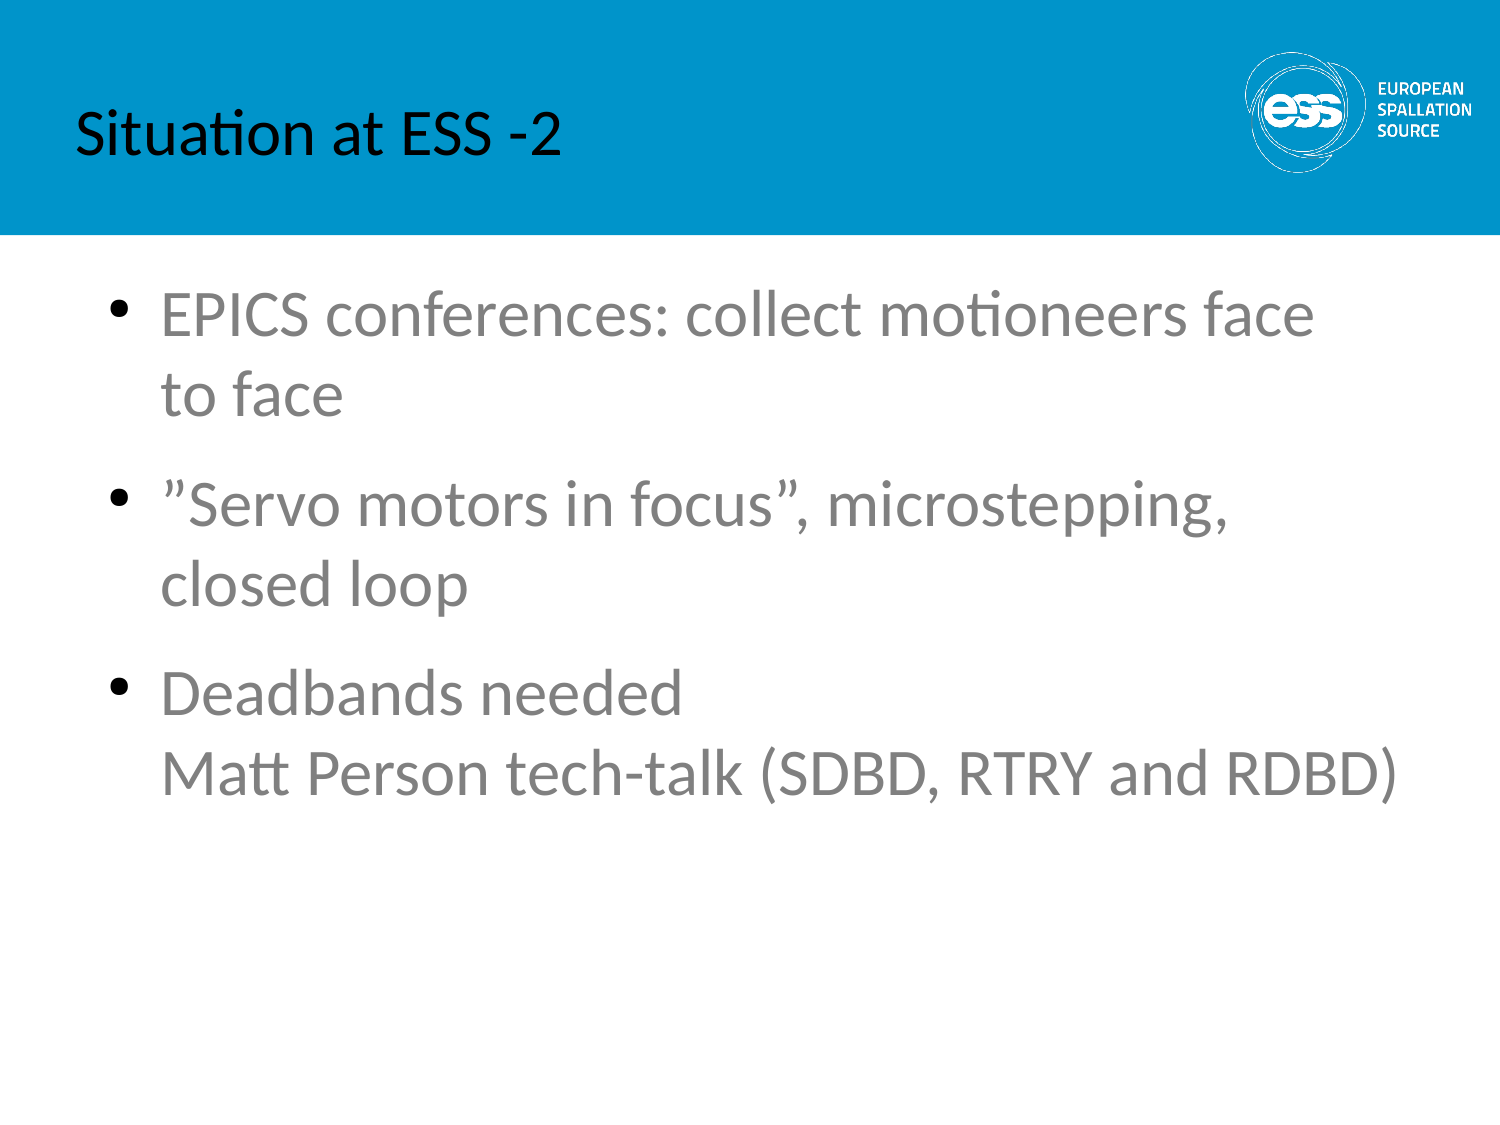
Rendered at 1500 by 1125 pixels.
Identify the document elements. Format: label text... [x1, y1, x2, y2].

picture [1454, 83, 1458, 94]
picture [1379, 83, 1385, 94]
picture [1409, 104, 1415, 115]
picture [1398, 109, 1406, 115]
picture [1400, 83, 1407, 94]
picture [1389, 104, 1393, 115]
picture [1443, 86, 1450, 93]
picture [1436, 104, 1444, 115]
picture [1432, 125, 1438, 136]
picture [1264, 94, 1342, 127]
title Situation at ESS -2 [75, 45, 1247, 233]
picture [1422, 125, 1428, 134]
list EPICS conferences: collect motioneers face to face ”Servo motors in focus”, microstepping, closed loop Deadbands needed Matt Person tech-talk (SDBD, RTRY and RDBD) [75, 262, 1426, 1005]
picture [1423, 83, 1430, 94]
picture [1418, 104, 1423, 115]
